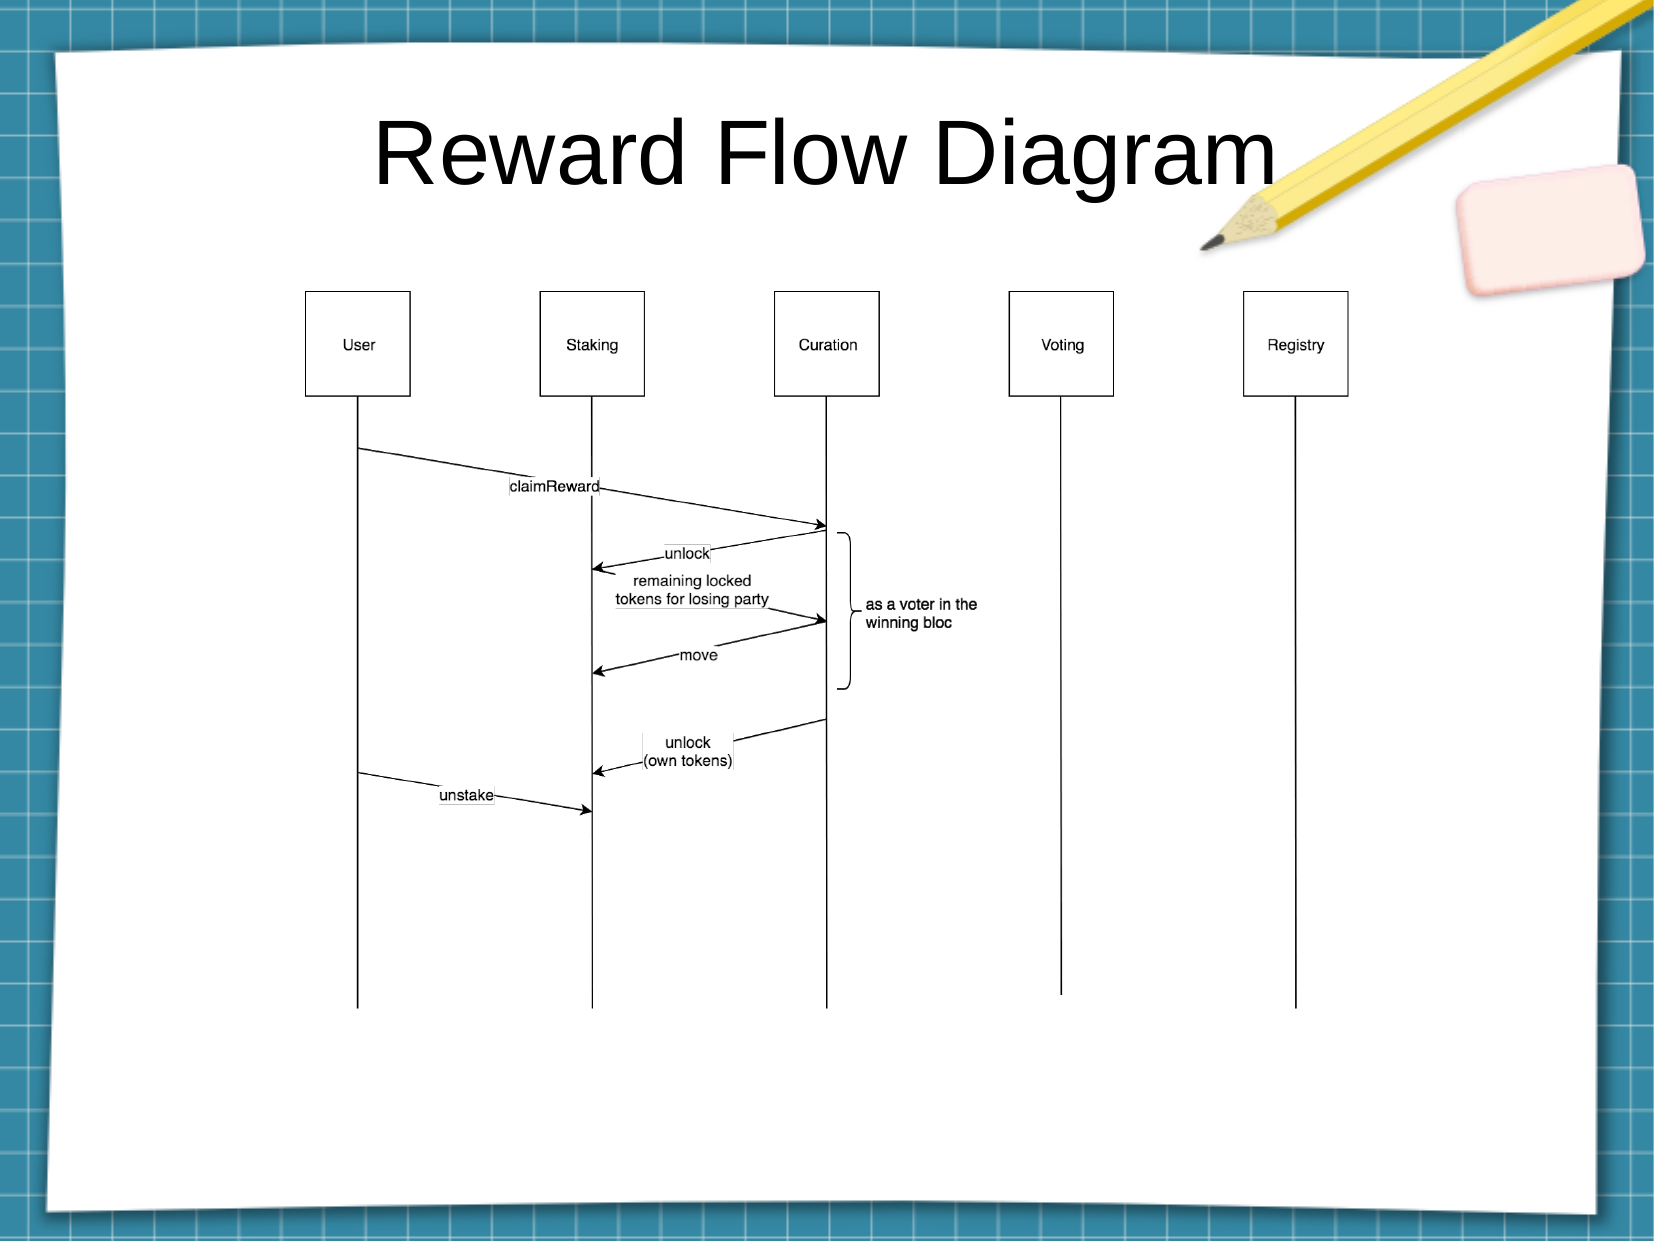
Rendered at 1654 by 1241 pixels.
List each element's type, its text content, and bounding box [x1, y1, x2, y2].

picture [0, 0, 1654, 1241]
title Reward Flow Diagram [82, 49, 1571, 257]
